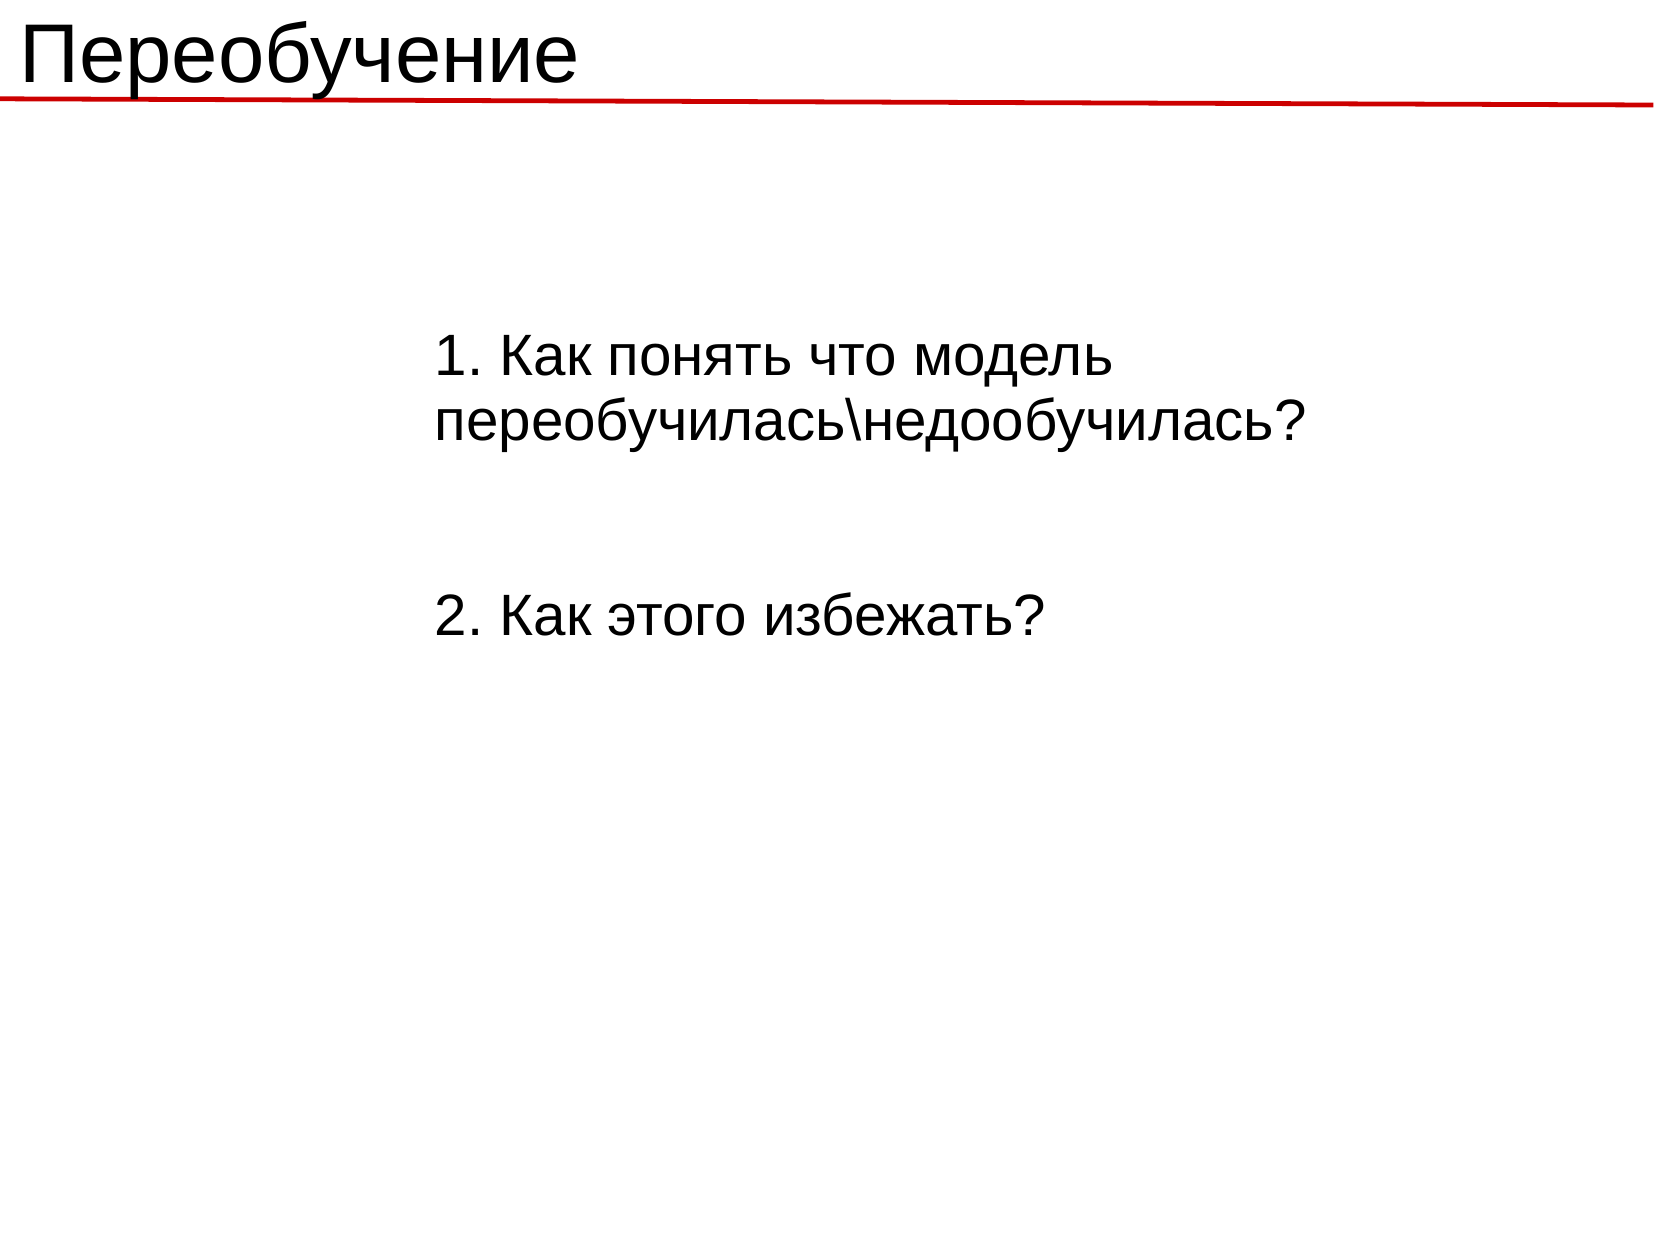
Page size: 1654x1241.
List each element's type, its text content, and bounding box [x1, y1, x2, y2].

text_box Переобучение [0, 0, 601, 108]
text_box 1. Как понять что модель переобучилась\недообучилась? 2. Как этого избежать? [420, 315, 1501, 655]
